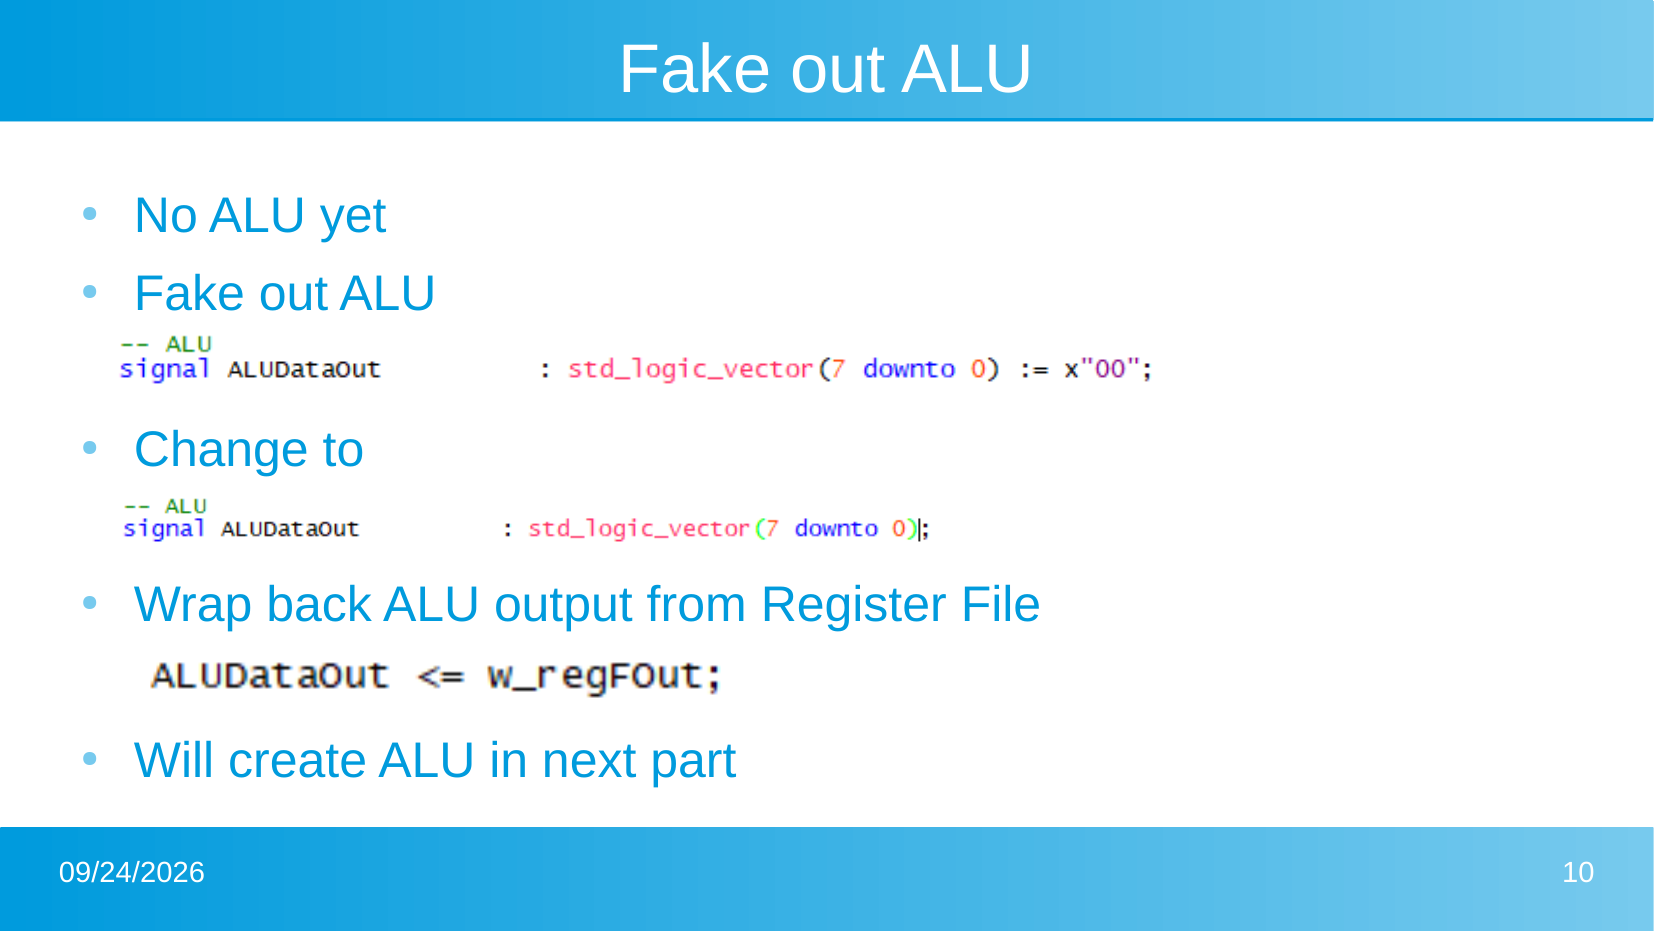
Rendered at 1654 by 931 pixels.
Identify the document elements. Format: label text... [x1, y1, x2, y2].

picture [120, 487, 945, 563]
list No ALU yet Fake out ALU Change to Wrap back ALU output from Register File Will create ALU in next part [63, 187, 1599, 779]
picture [131, 637, 745, 713]
title Fake out ALU [59, 29, 1595, 108]
picture [112, 319, 1165, 413]
